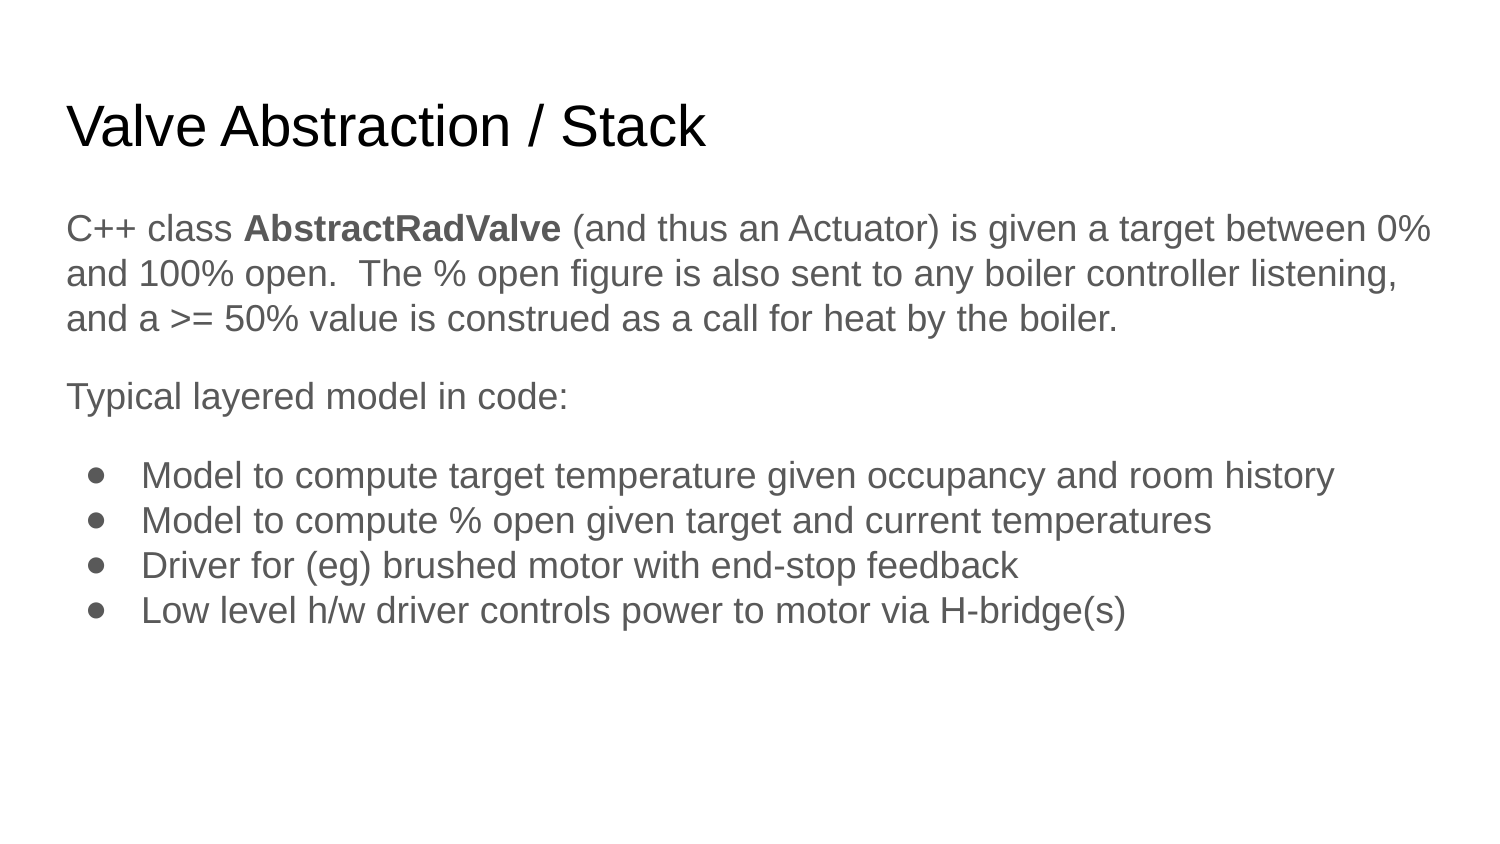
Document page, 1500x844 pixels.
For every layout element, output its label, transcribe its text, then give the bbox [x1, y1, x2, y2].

title Valve Abstraction / Stack [51, 72, 1449, 167]
list C++ class AbstractRadValve (and thus an Actuator) is given a target between 0% and 100% open. The % open figure is also sent to any boiler controller listening, and a >= 50% value is construed as a call for heat by the boiler. Typical layered model in code: Model to compute target temperature given occupancy and room history Model to compute % open given target and current temperatures Driver for (eg) brushed motor with end-stop feedback Low level h/w driver controls power to motor via H-bridge(s) [51, 189, 1449, 750]
